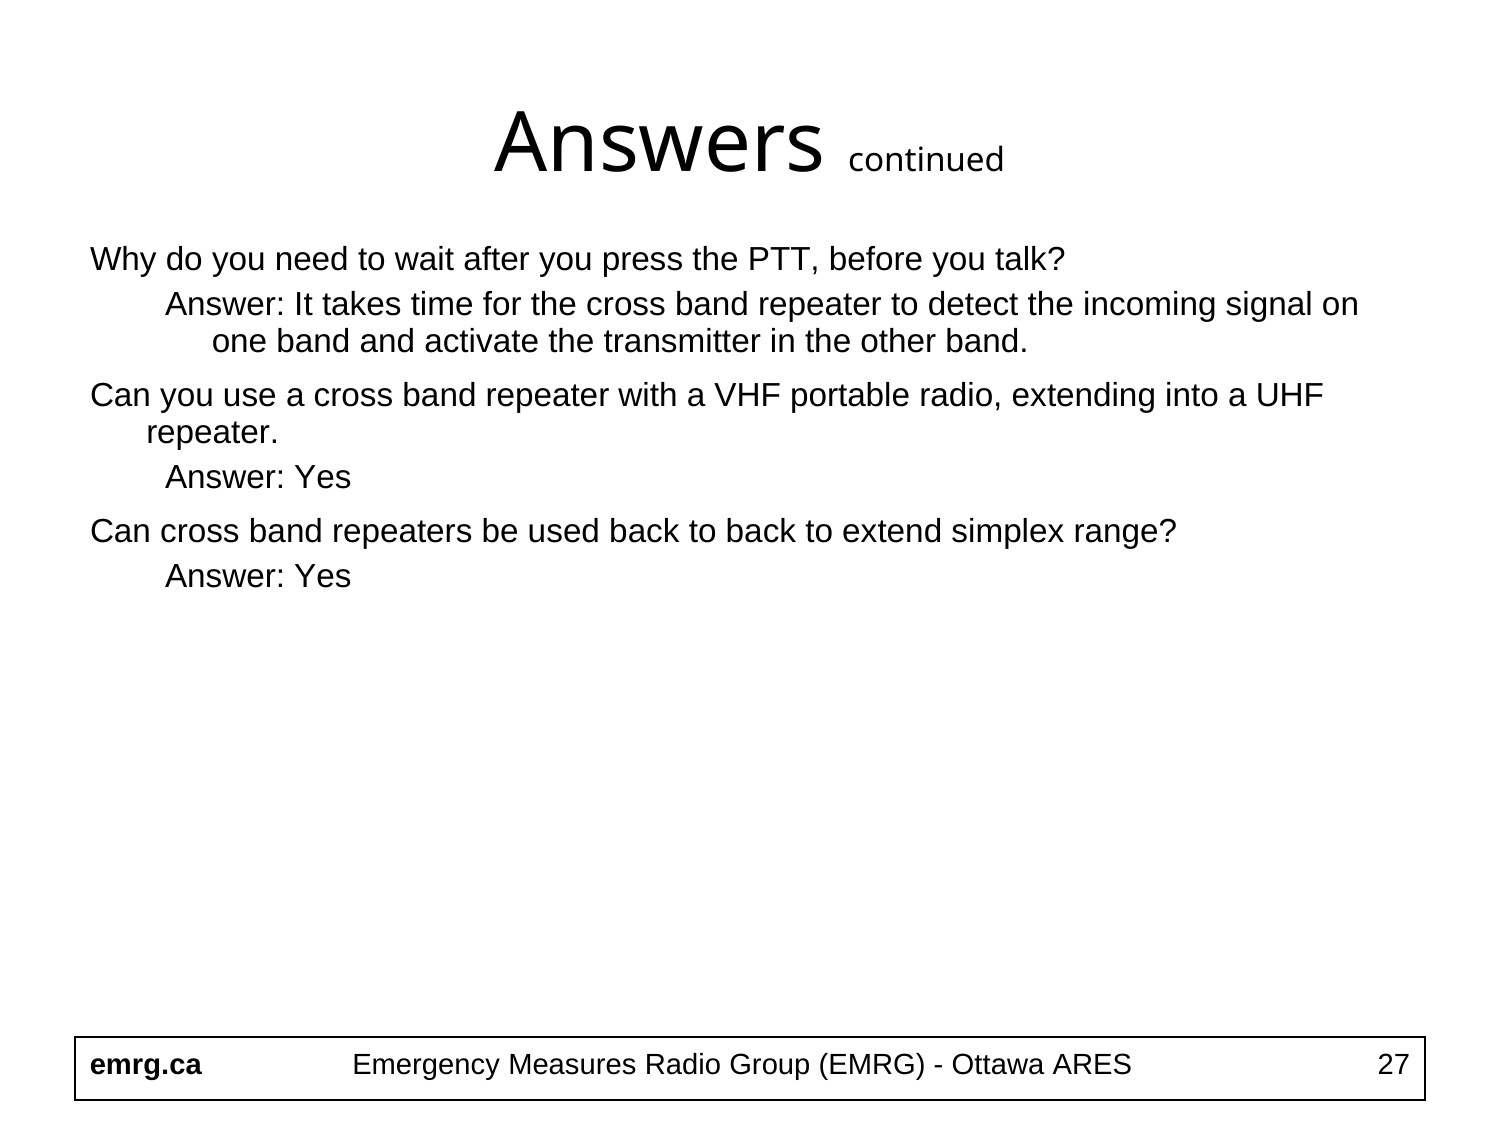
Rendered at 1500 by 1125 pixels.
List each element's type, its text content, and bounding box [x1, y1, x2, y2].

title Answers continued [75, 45, 1426, 232]
text_box Emergency Measures Radio Group (EMRG) - Ottawa ARES [247, 1037, 1238, 1103]
text_box <number> [1246, 1037, 1426, 1103]
list Why do you need to wait after you press the PTT, before you talk? Answer: It takes time for the cross band repeater to detect the incoming signal on one band and activate the transmitter in the other band. Can you use a cross band repeater with a VHF portable radio, extending into a UHF repeater. Answer: Yes Can cross band repeaters be used back to back to extend simplex range? Answer: Yes [75, 232, 1426, 976]
